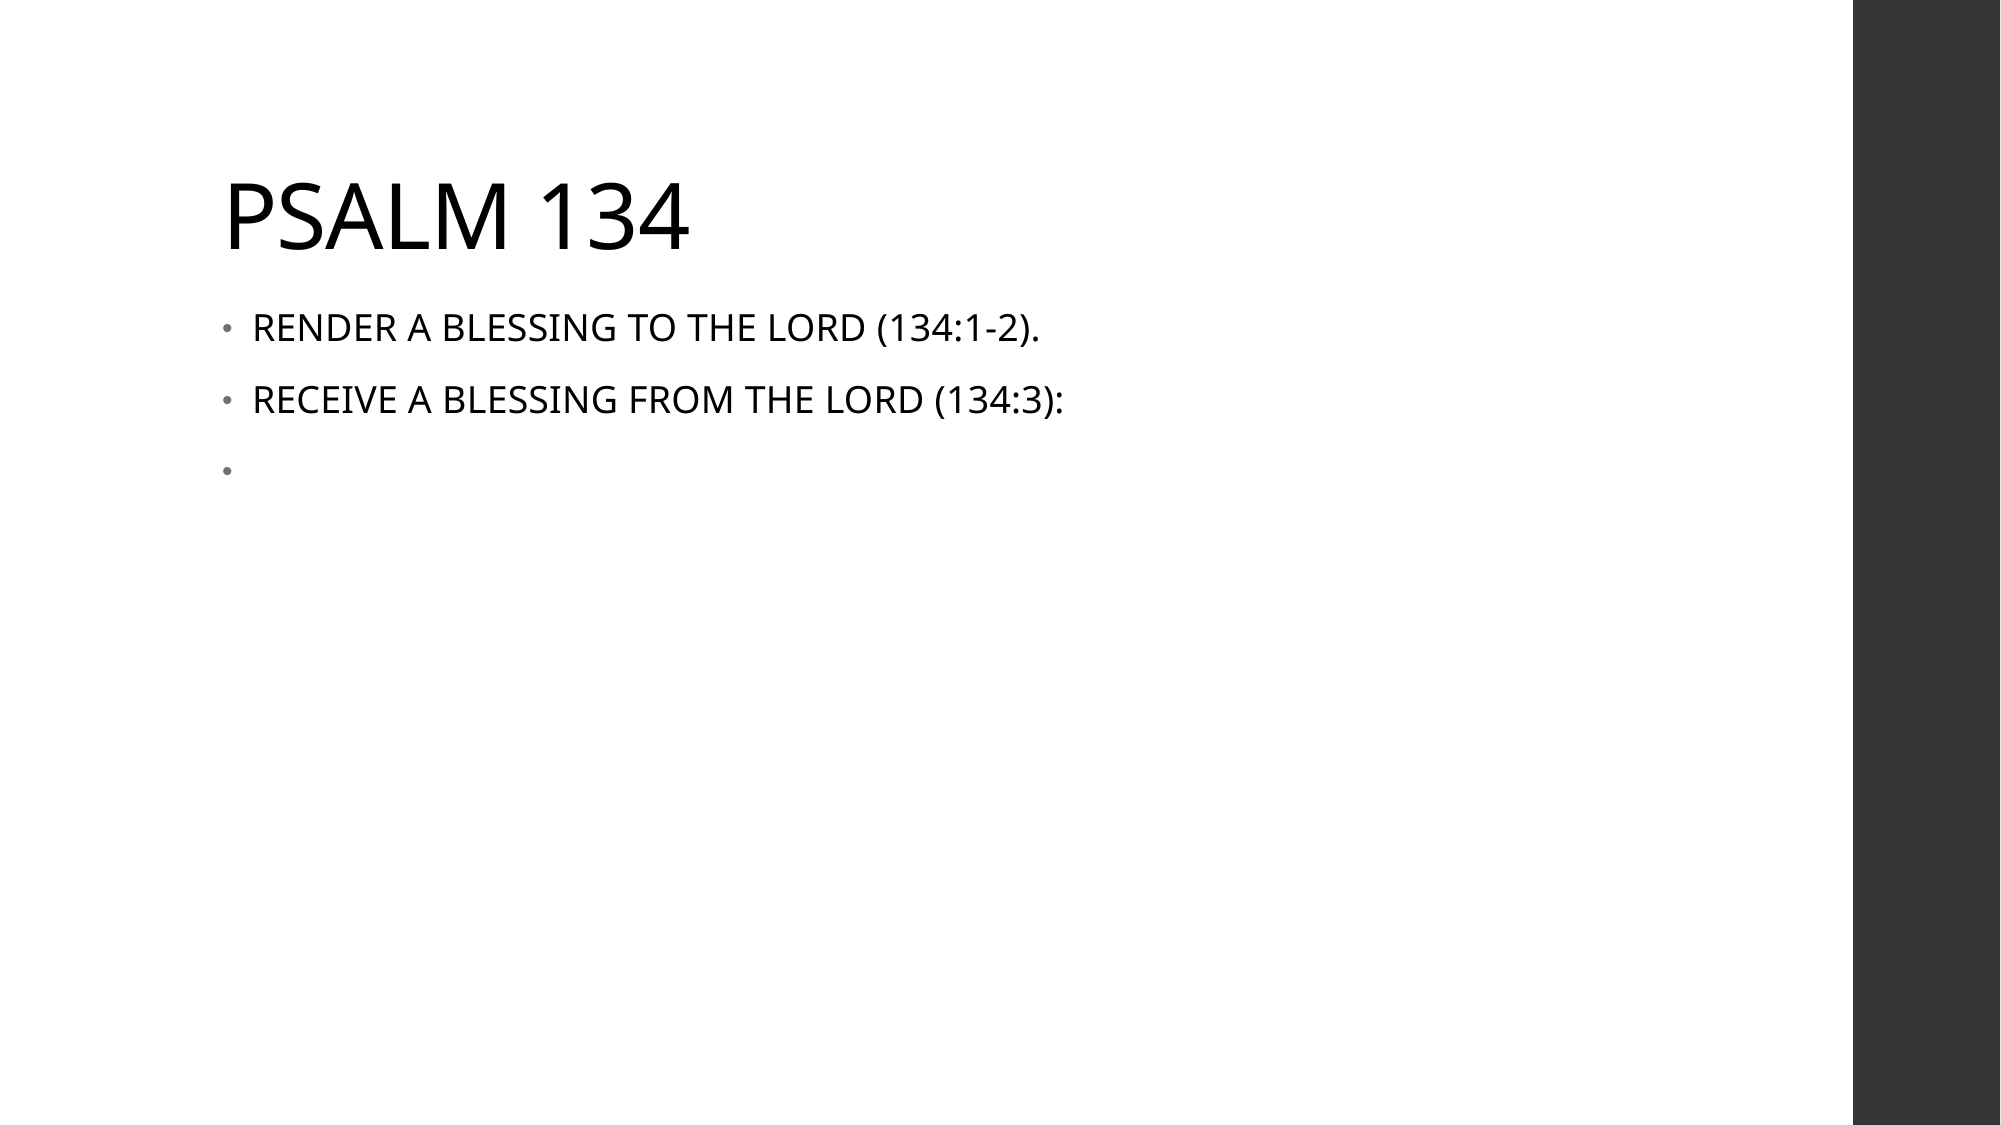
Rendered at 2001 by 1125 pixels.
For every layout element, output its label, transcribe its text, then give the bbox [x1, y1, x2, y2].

title PSALM 134 [206, 60, 1797, 278]
list RENDER A BLESSING TO THE LORD (134:1-2). RECEIVE A BLESSING FROM THE LORD (134:3): [206, 299, 1617, 1014]
